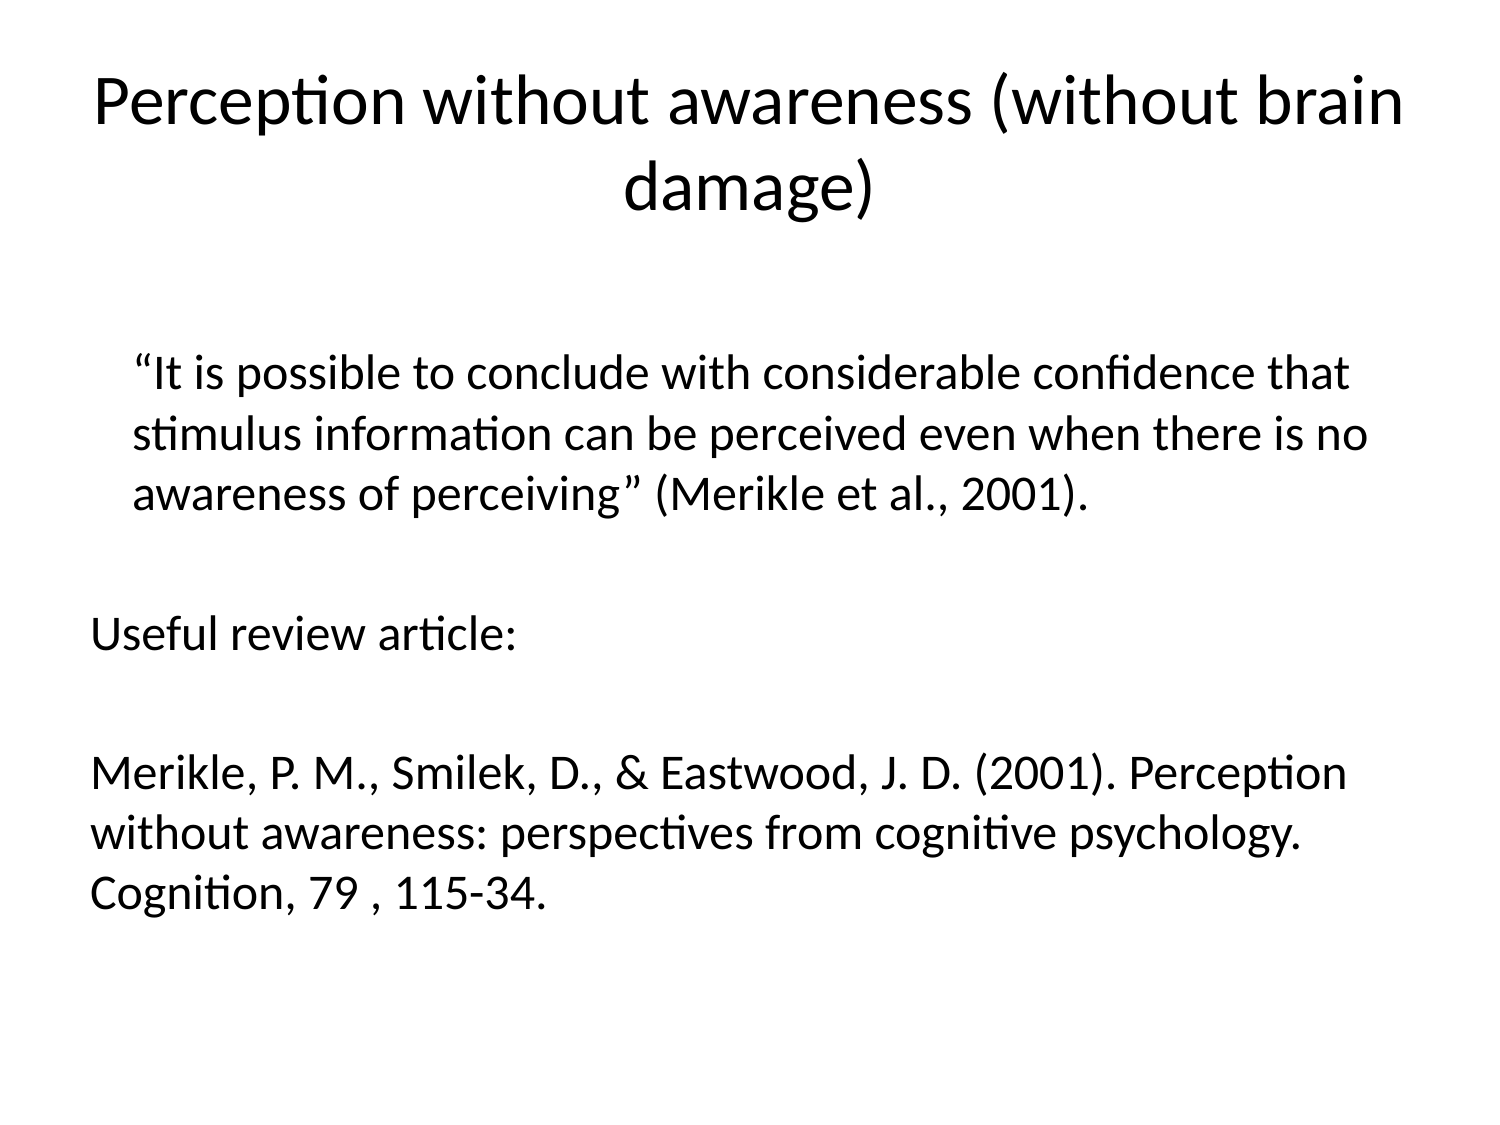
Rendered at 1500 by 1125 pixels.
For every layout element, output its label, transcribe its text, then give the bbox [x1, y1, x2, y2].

list “It is possible to conclude with considerable confidence that stimulus information can be perceived even when there is no awareness of perceiving” (Merikle et al., 2001). Useful review article: Merikle, P. M., Smilek, D., & Eastwood, J. D. (2001). Perception without awareness: perspectives from cognitive psychology. Cognition, 79 , 115-34. [75, 262, 1425, 1005]
title Perception without awareness (without brain damage) [75, 45, 1425, 233]
